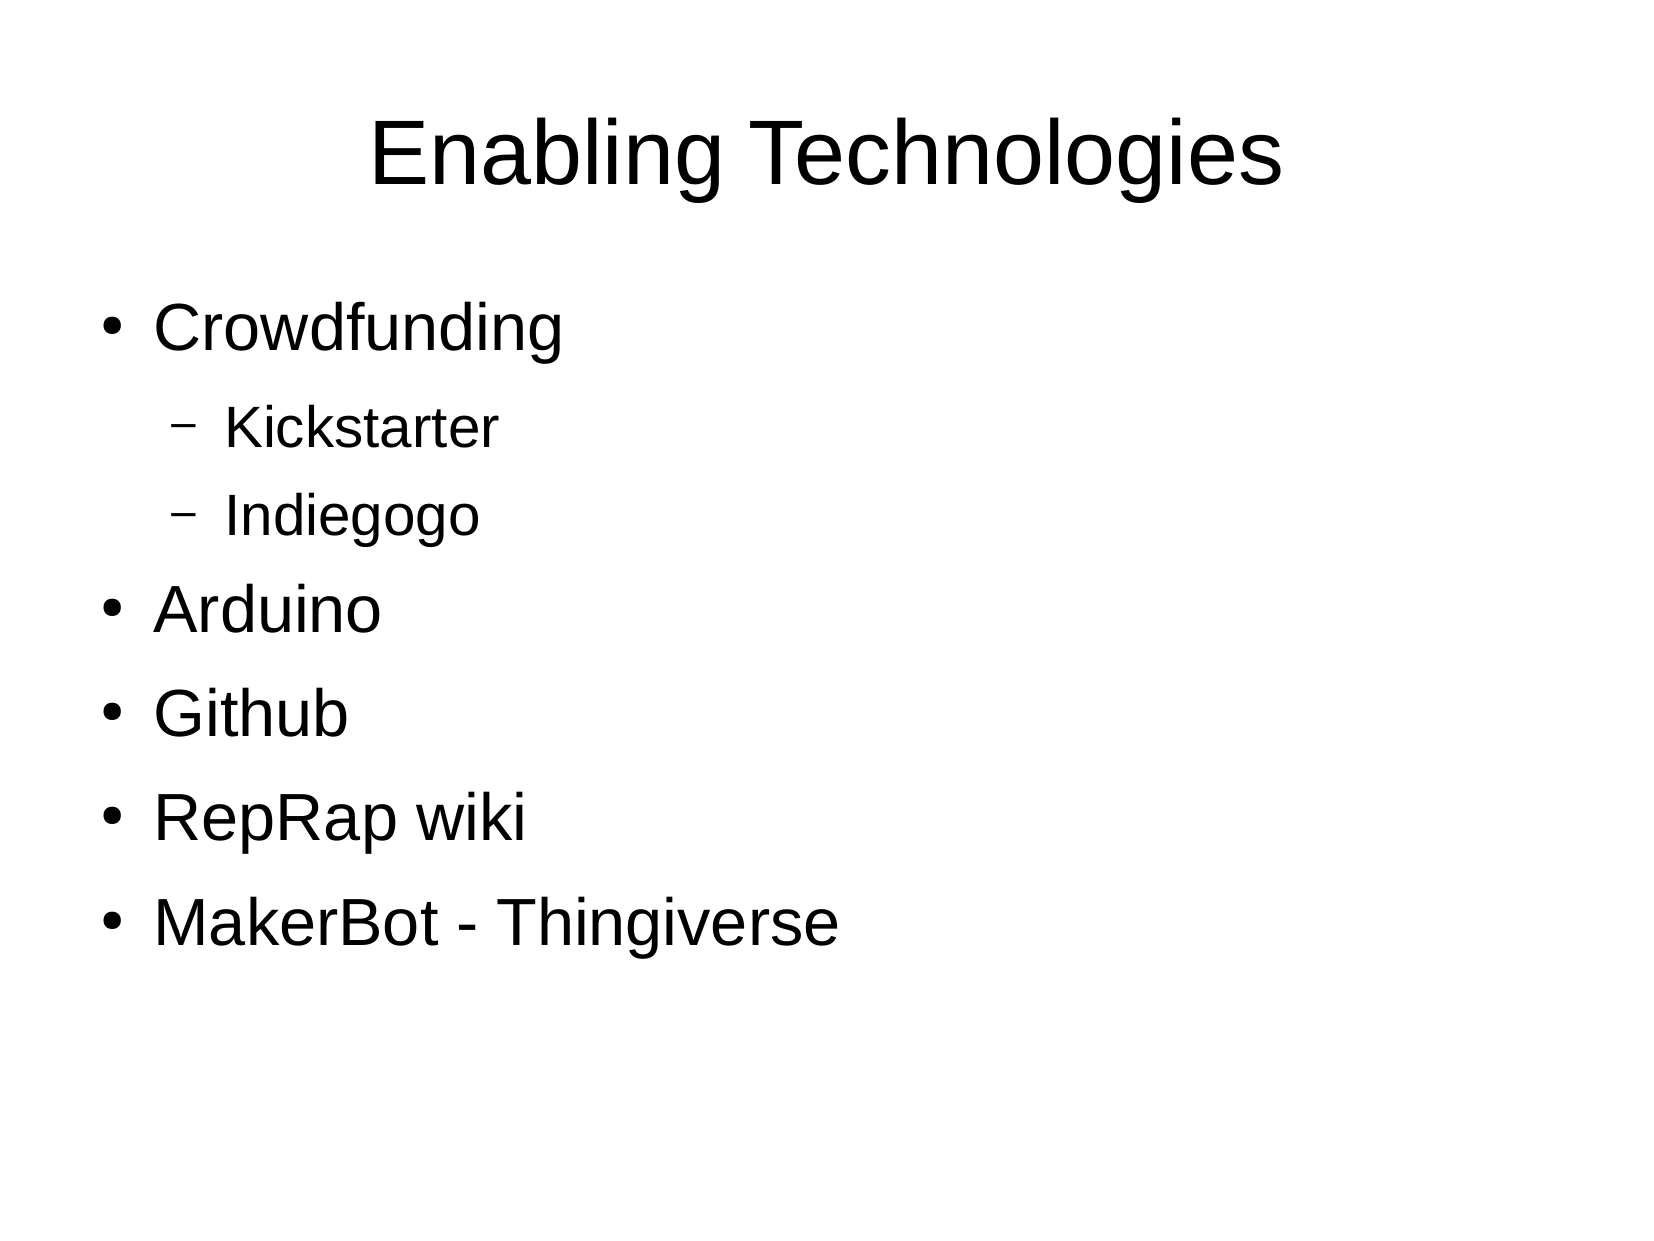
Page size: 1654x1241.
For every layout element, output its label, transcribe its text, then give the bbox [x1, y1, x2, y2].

title Enabling Technologies [82, 49, 1571, 257]
list Crowdfunding Kickstarter Indiegogo Arduino Github RepRap wiki MakerBot - Thingiverse [82, 290, 1571, 1010]
